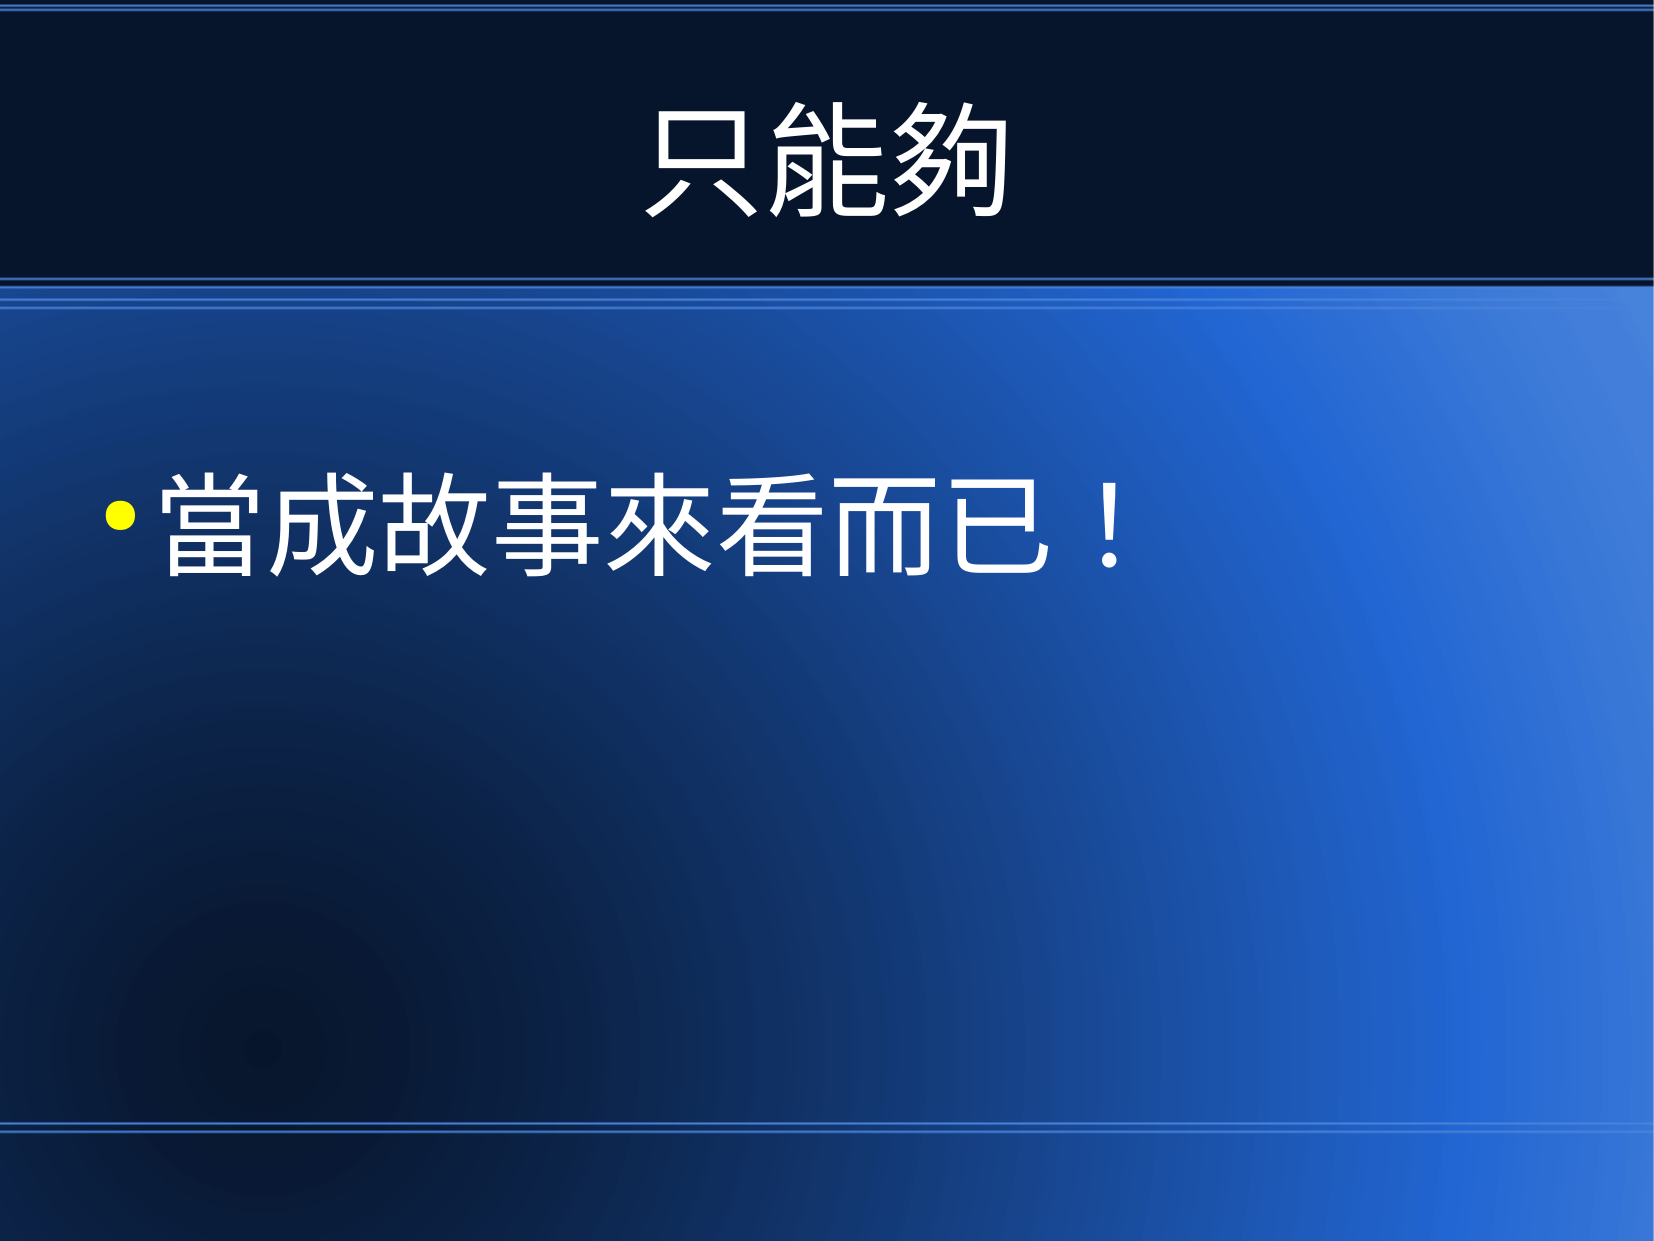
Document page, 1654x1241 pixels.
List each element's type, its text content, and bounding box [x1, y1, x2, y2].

picture [0, 0, 1654, 1241]
list 當成故事來看而已！ [82, 355, 1571, 1241]
title 只能夠 [82, 49, 1571, 257]
